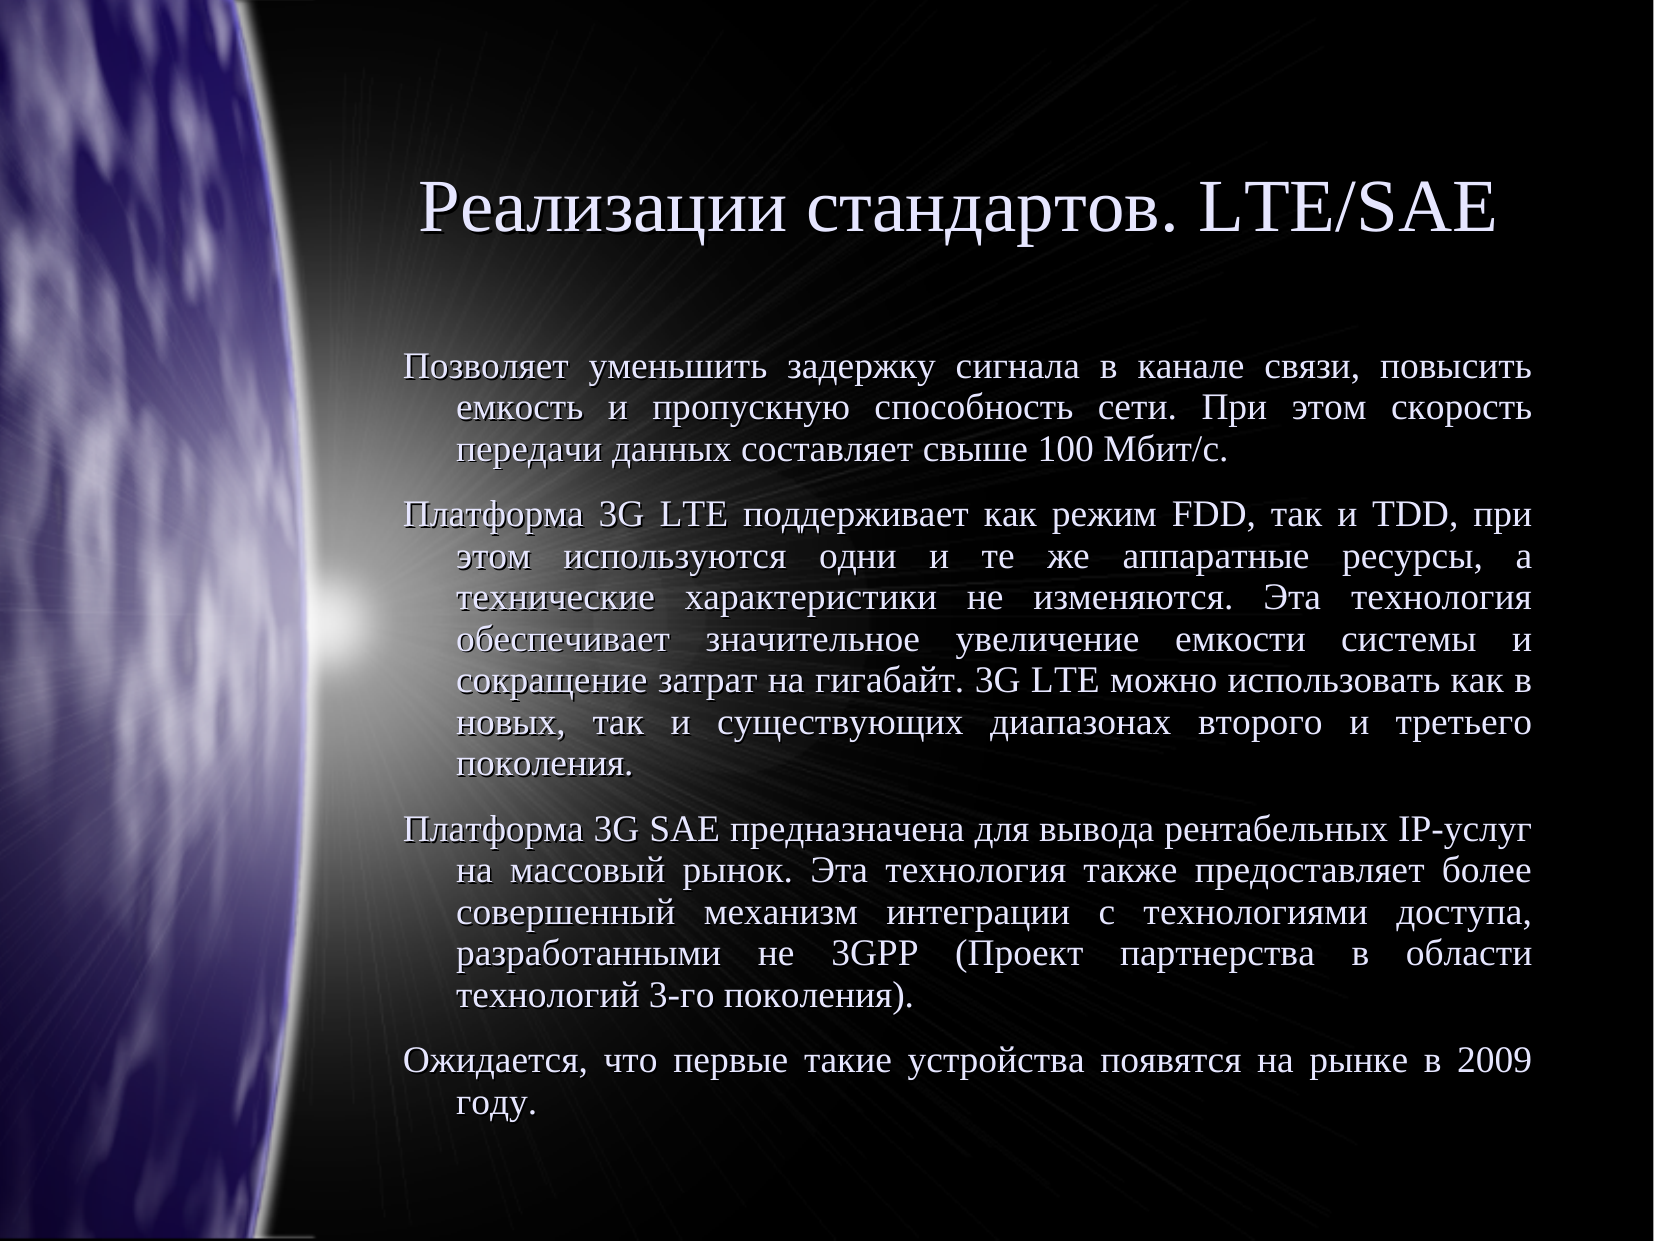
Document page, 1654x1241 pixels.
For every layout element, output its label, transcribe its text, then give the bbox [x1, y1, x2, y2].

title Реализации стандартов. LTE/SAE [383, 110, 1534, 303]
list Позволяет уменьшить задержку сигнала в канале связи, повысить емкость и пропускную способность сети. При этом скорость передачи данных составляет свыше 100 Мбит/с. Платформа 3G LTE поддерживает как режим FDD, так и TDD, при этом используются одни и те же аппаратные ресурсы, а технические характеристики не изменяются. Эта технология обеспечивает значительное увеличение емкости системы и сокращение затрат на гигабайт. 3G LTE можно использовать как в новых, так и существующих диапазонах второго и третьего поколения. Платформа 3G SAE предназначена для вывода рентабельных IP-услуг на массовый рынок. Эта технология также предоставляет более совершенный механизм интеграции с технологиями доступа, разработанными не 3GPP (Проект партнерства в области технологий 3-го поколения). Ожидается, что первые такие устройства появятся на рынке в 2009 году. [385, 344, 1534, 1140]
picture [0, 0, 1654, 1241]
